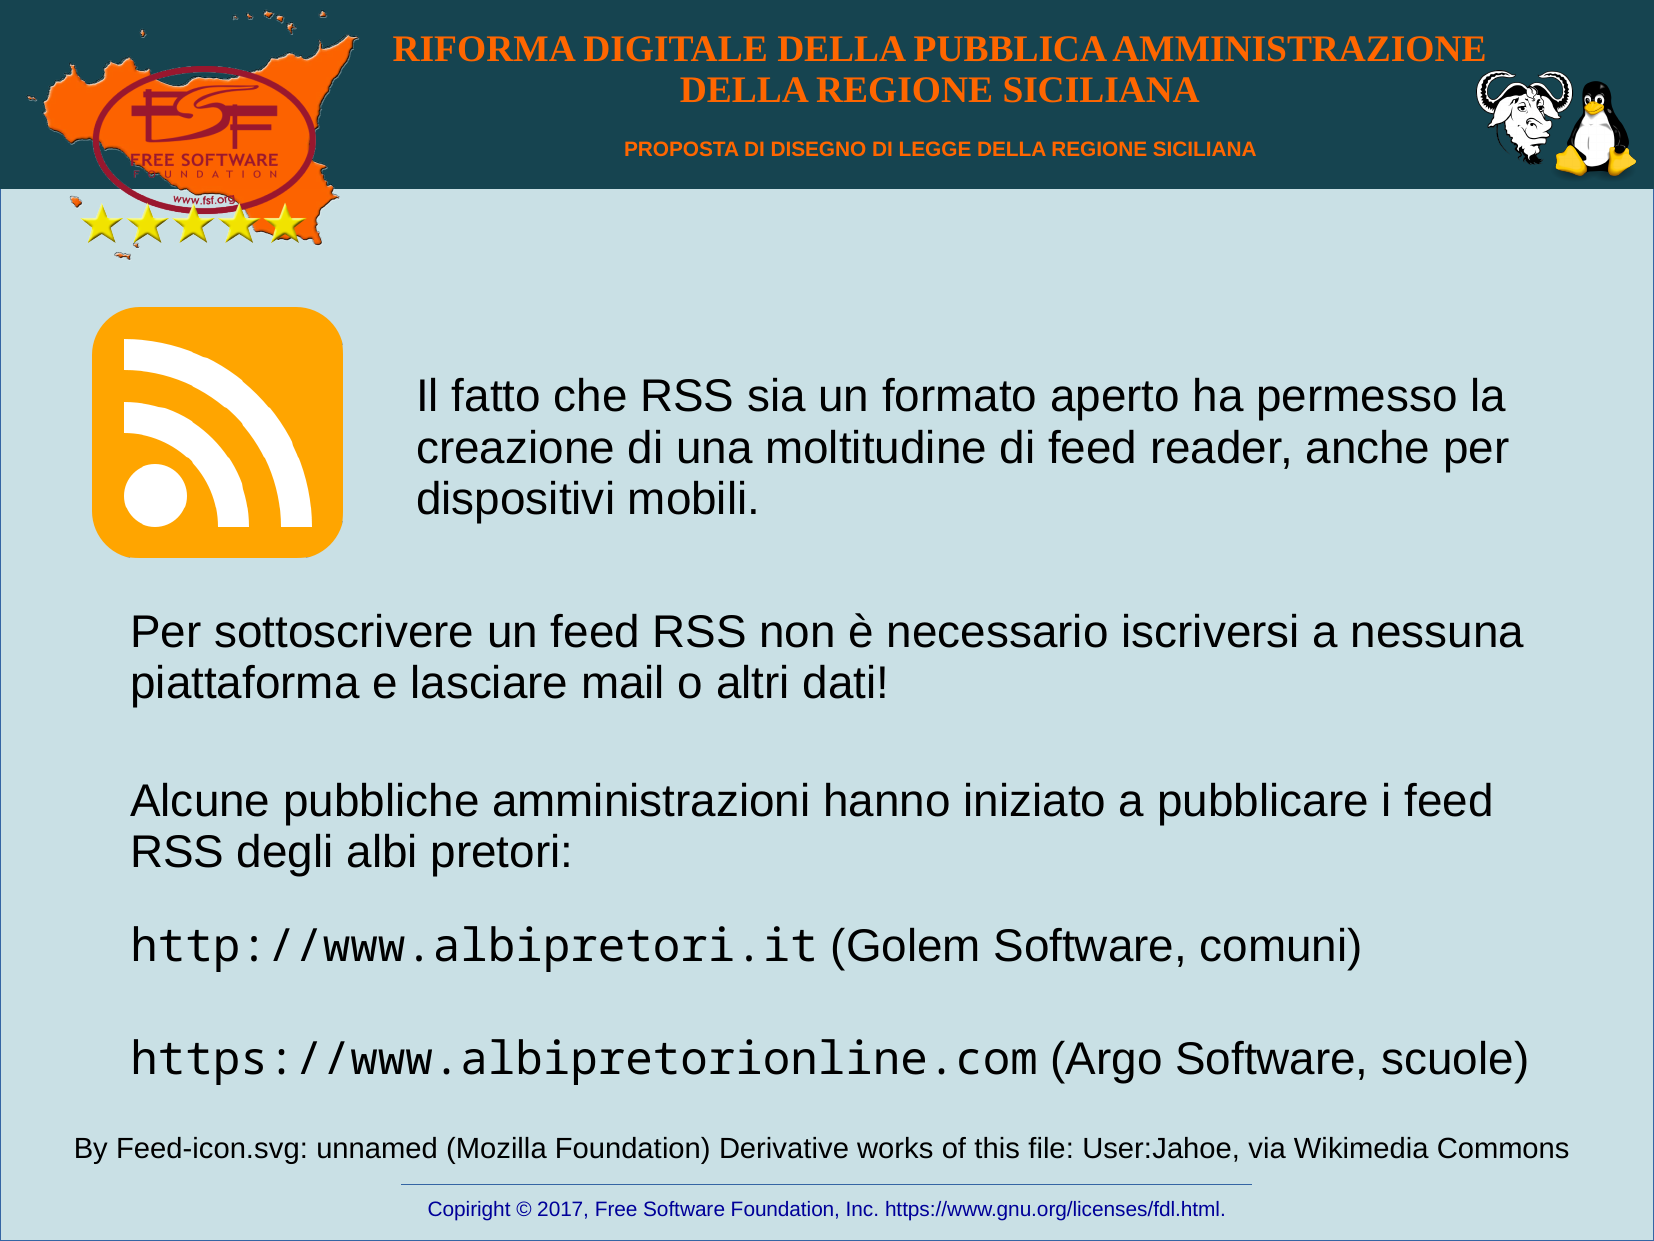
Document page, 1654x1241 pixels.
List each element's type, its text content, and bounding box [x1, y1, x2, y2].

picture [92, 307, 343, 558]
text_box Alcune pubbliche amministrazioni hanno iniziato a pubblicare i feed RSS degli albi pretori: [115, 767, 1541, 904]
text_box http://www.albipretori.it (Golem Software, comuni) https://www.albipretorionline.com (Argo Software, scuole) [115, 904, 1616, 1081]
picture [18, 0, 362, 306]
text_box Per sottoscrivere un feed RSS non è necessario iscriversi a nessuna piattaforma e lasciare mail o altri dati! [80, 598, 1569, 716]
text_box Il fatto che RSS sia un formato aperto ha permesso la creazione di una moltitudine di feed reader, anche per dispositivi mobili. [366, 362, 1534, 532]
text_box By Feed-icon.svg: unnamed (Mozilla Foundation) Derivative works of this file: User:Jahoe, via Wikimedia Commons [59, 1124, 1595, 1205]
picture [1476, 70, 1636, 182]
